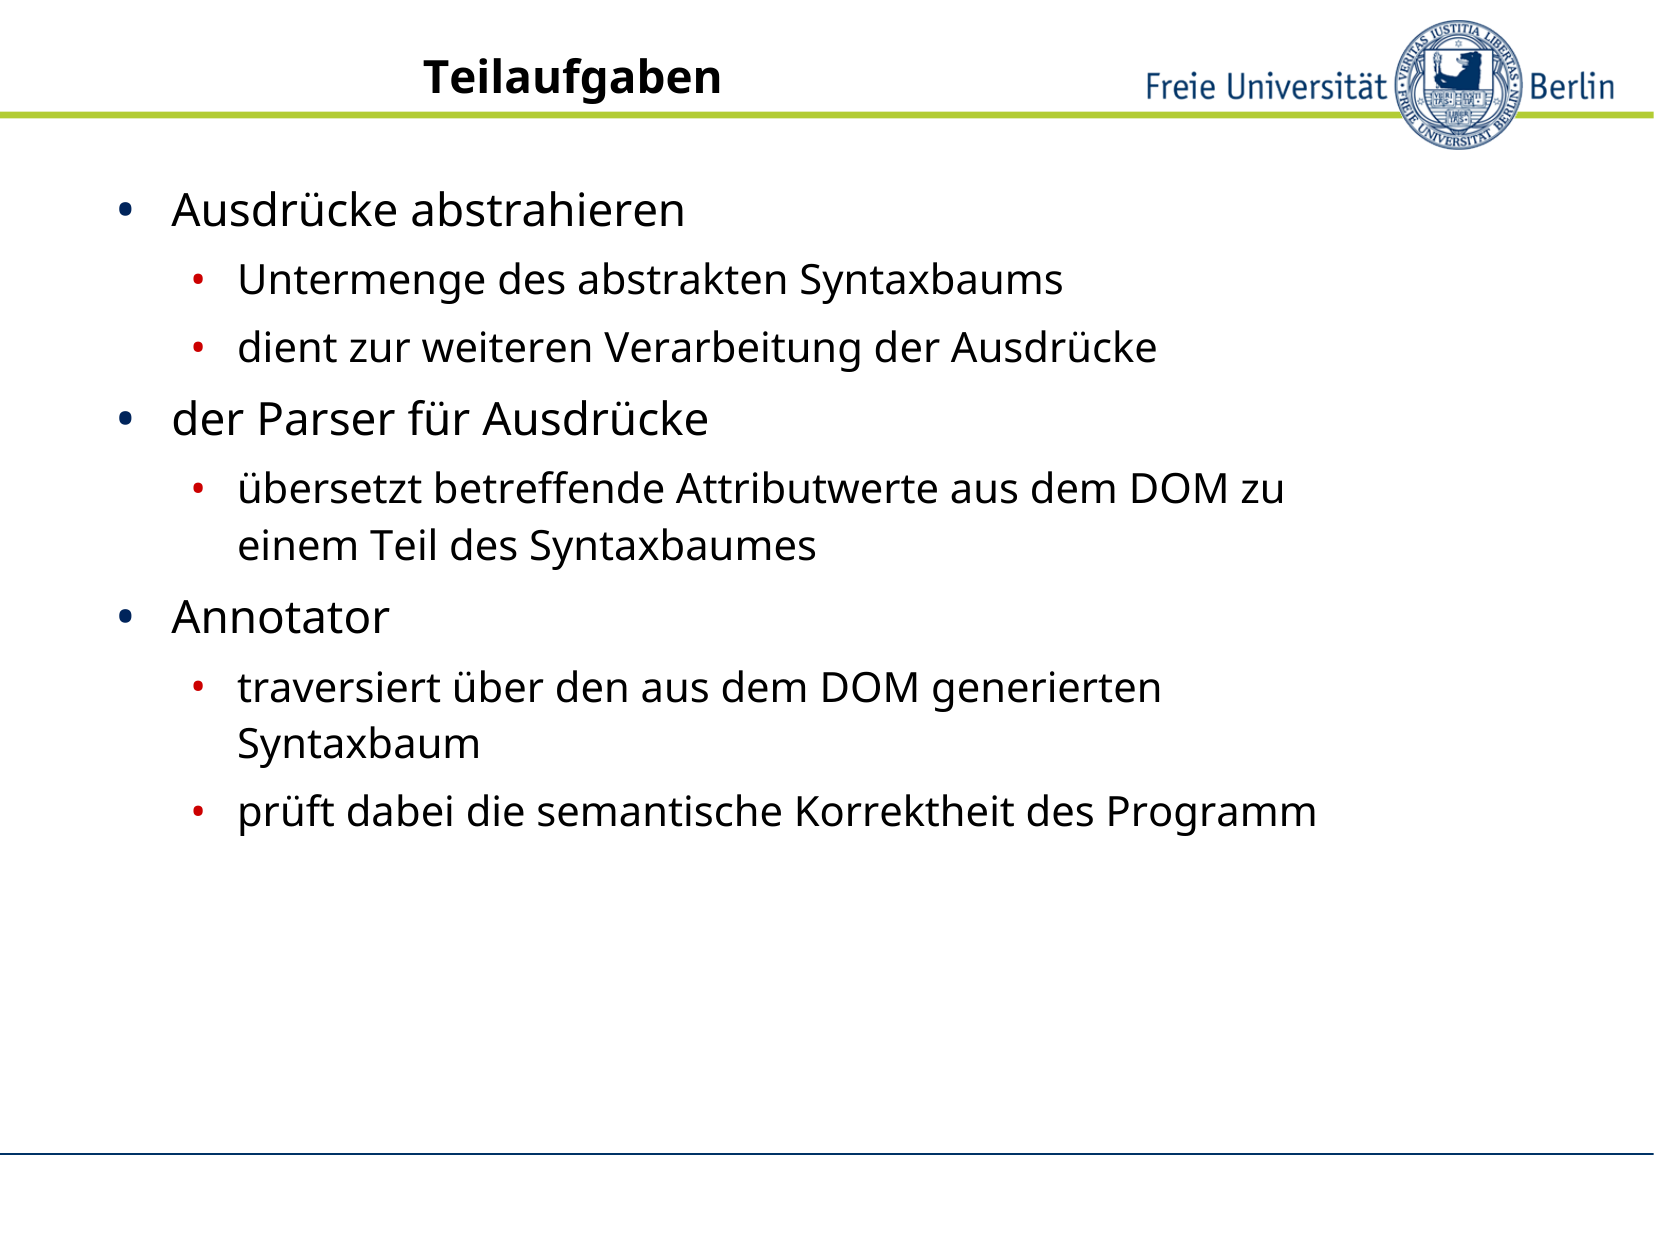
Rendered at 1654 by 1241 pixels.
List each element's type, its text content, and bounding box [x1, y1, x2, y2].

title Teilaufgaben [422, 0, 1654, 152]
list Ausdrücke abstrahieren Untermenge des abstrakten Syntaxbaums dient zur weiteren Verarbeitung der Ausdrücke der Parser für Ausdrücke übersetzt betreffende Attributwerte aus dem DOM zu einem Teil des Syntaxbaumes Annotator traversiert über den aus dem DOM generierten Syntaxbaum prüft dabei die semantische Korrektheit des Programm [115, 177, 1418, 772]
